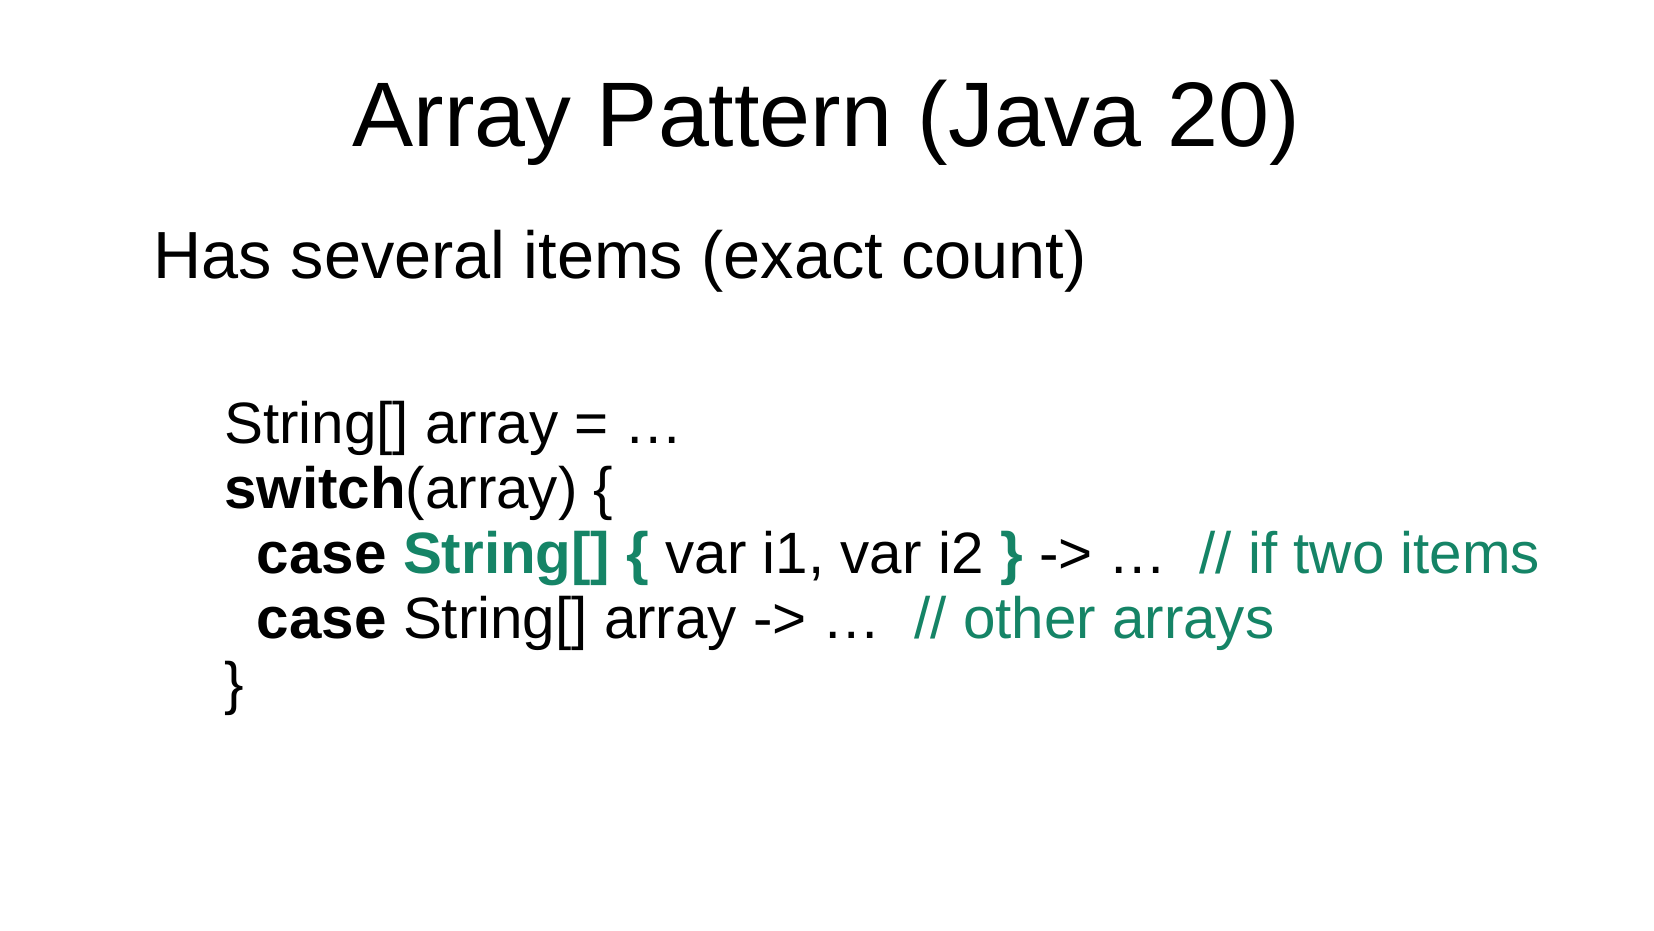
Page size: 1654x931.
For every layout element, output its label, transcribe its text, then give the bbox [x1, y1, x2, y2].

list Has several items (exact count) String[] array = … switch(array) { case String[] { var i1, var i2 } -> … // if two items case String[] array -> … // other arrays } [82, 217, 1571, 758]
title Array Pattern (Java 20) [82, 37, 1571, 193]
